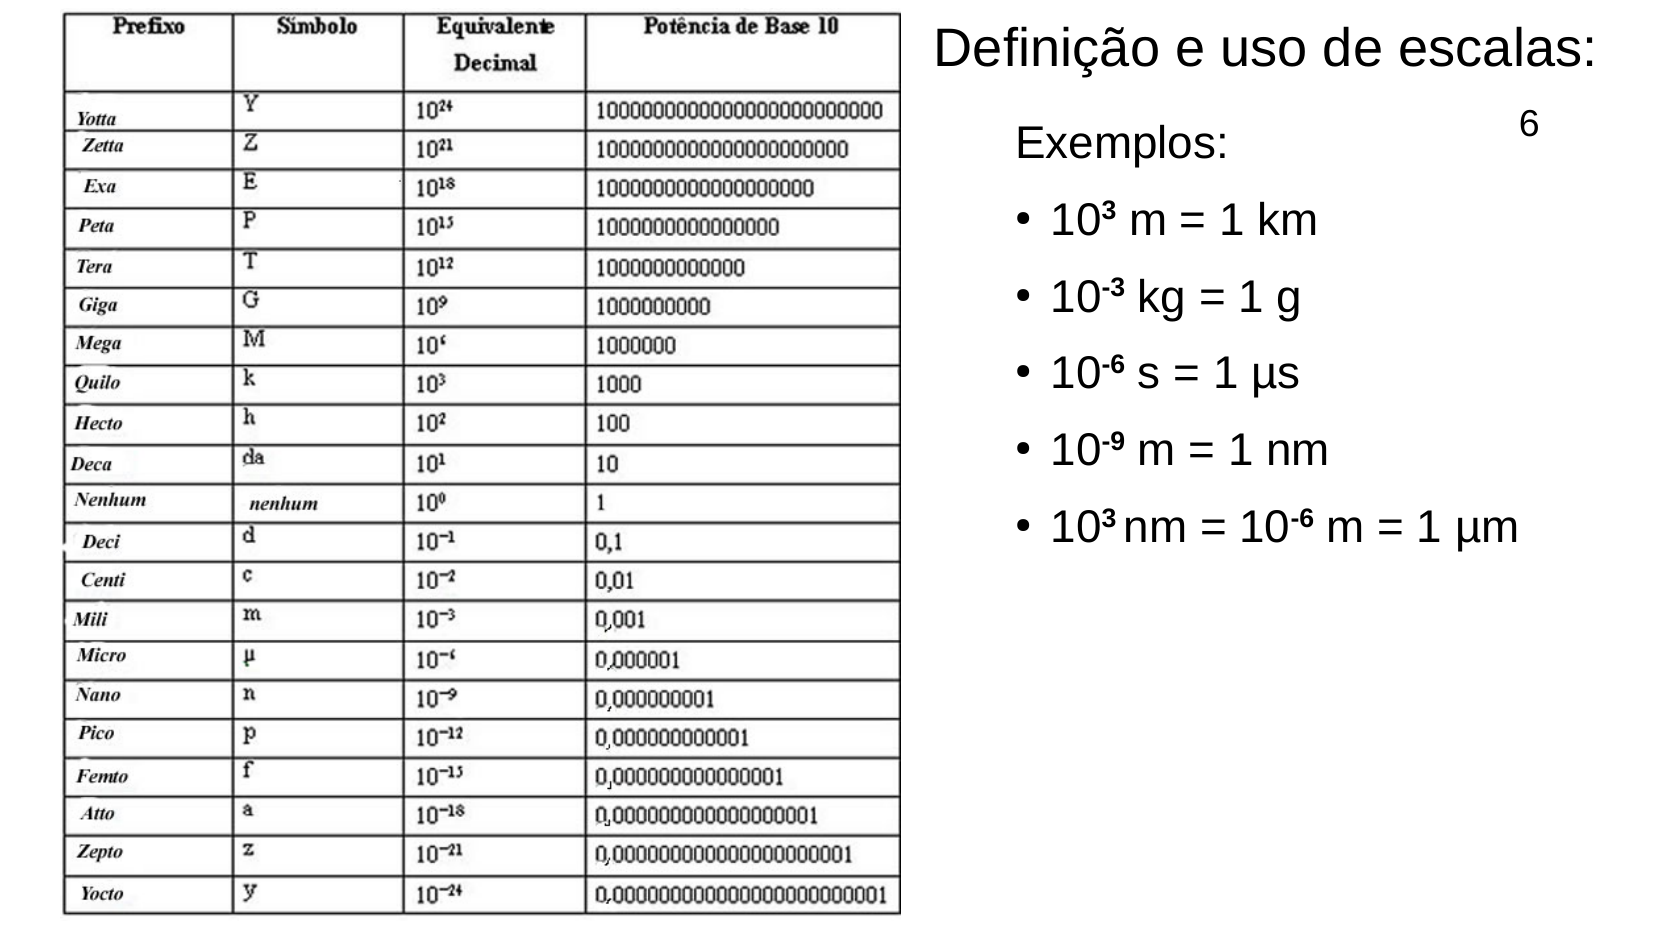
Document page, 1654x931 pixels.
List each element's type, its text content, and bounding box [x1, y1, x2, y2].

text_box Definição e uso de escalas: [933, 17, 1614, 79]
text_box Exemplos: 103 m = 1 km 10-3 kg = 1 g 10-6 s = 1 µs 10-9 m = 1 nm 103 nm = 10-6 m = 1 µm [1000, 109, 1535, 612]
text_box <number> [1504, 95, 1654, 166]
picture [60, 8, 901, 921]
